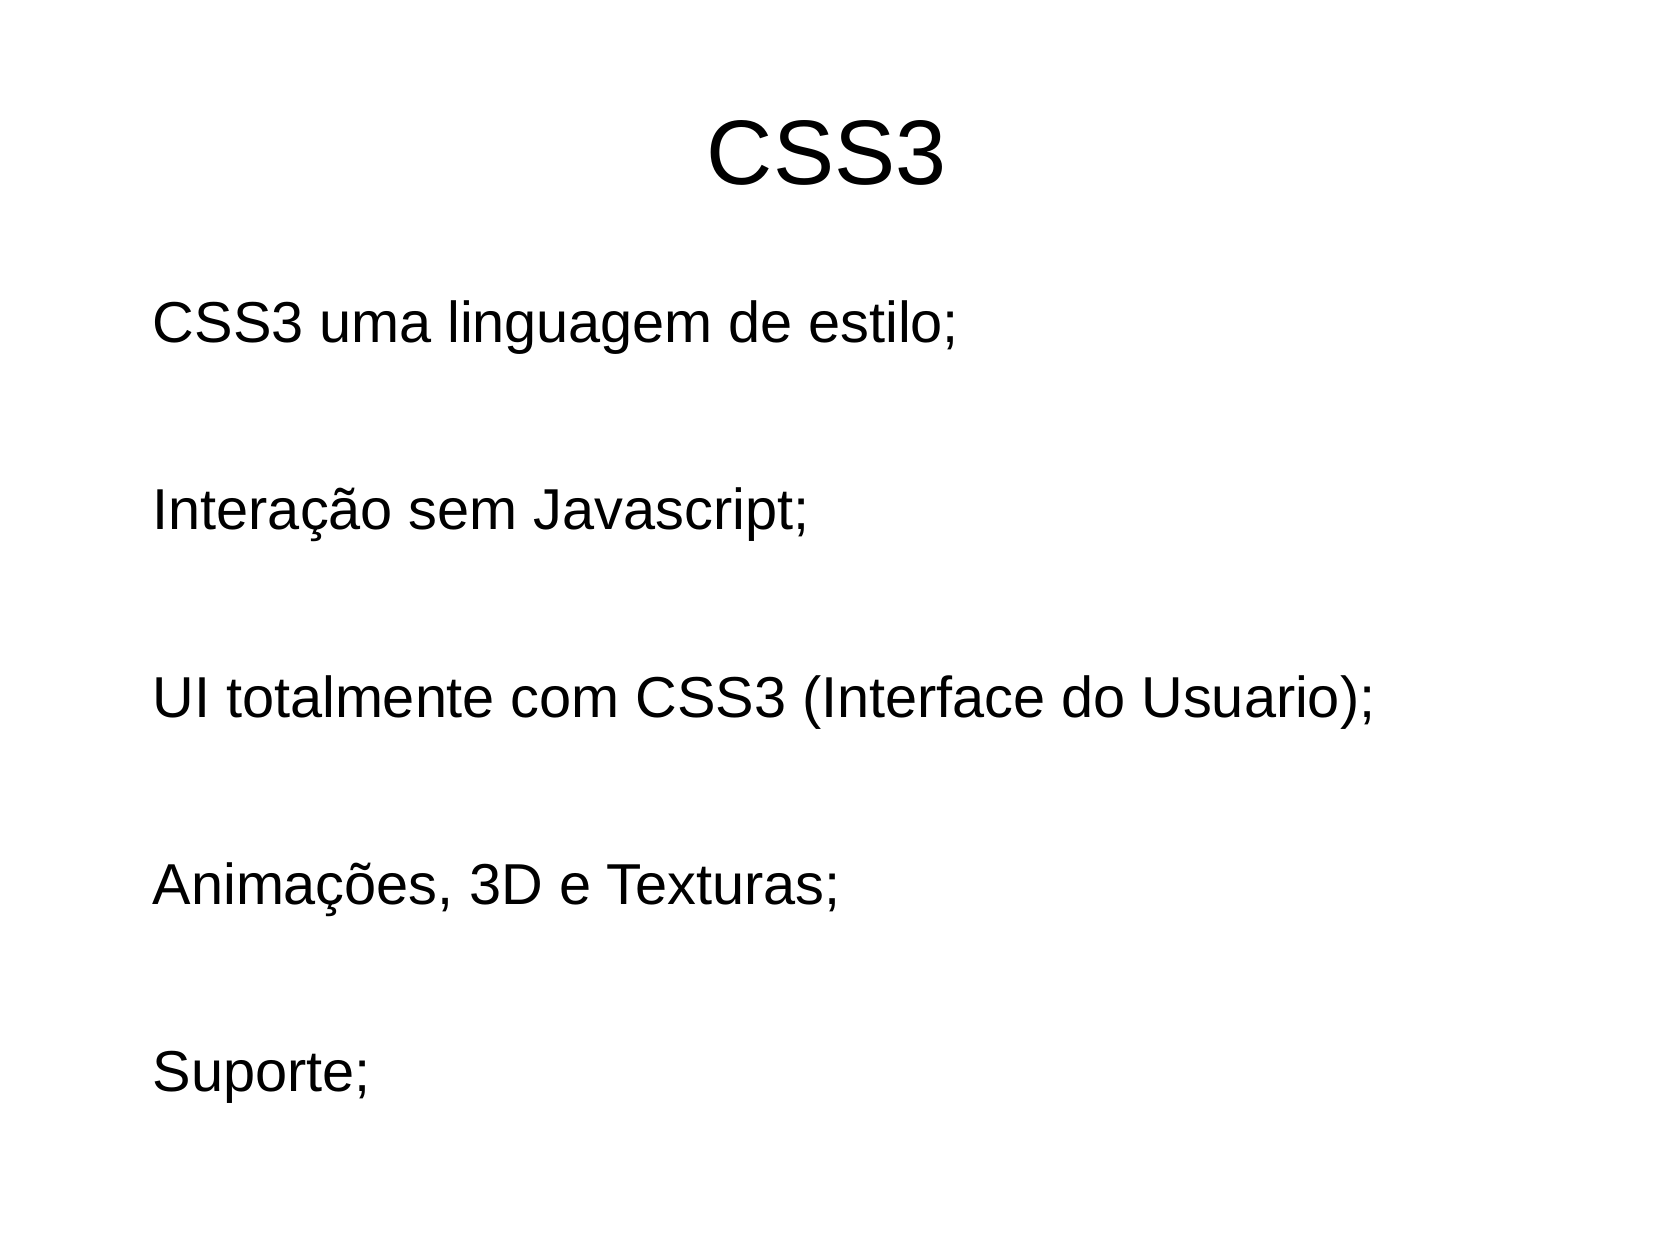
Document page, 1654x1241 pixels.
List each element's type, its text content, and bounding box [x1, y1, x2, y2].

list CSS3 uma linguagem de estilo; Interação sem Javascript; UI totalmente com CSS3 (Interface do Usuario); Animações, 3D e Texturas; Suporte; [82, 290, 1571, 1109]
title CSS3 [82, 49, 1571, 257]
